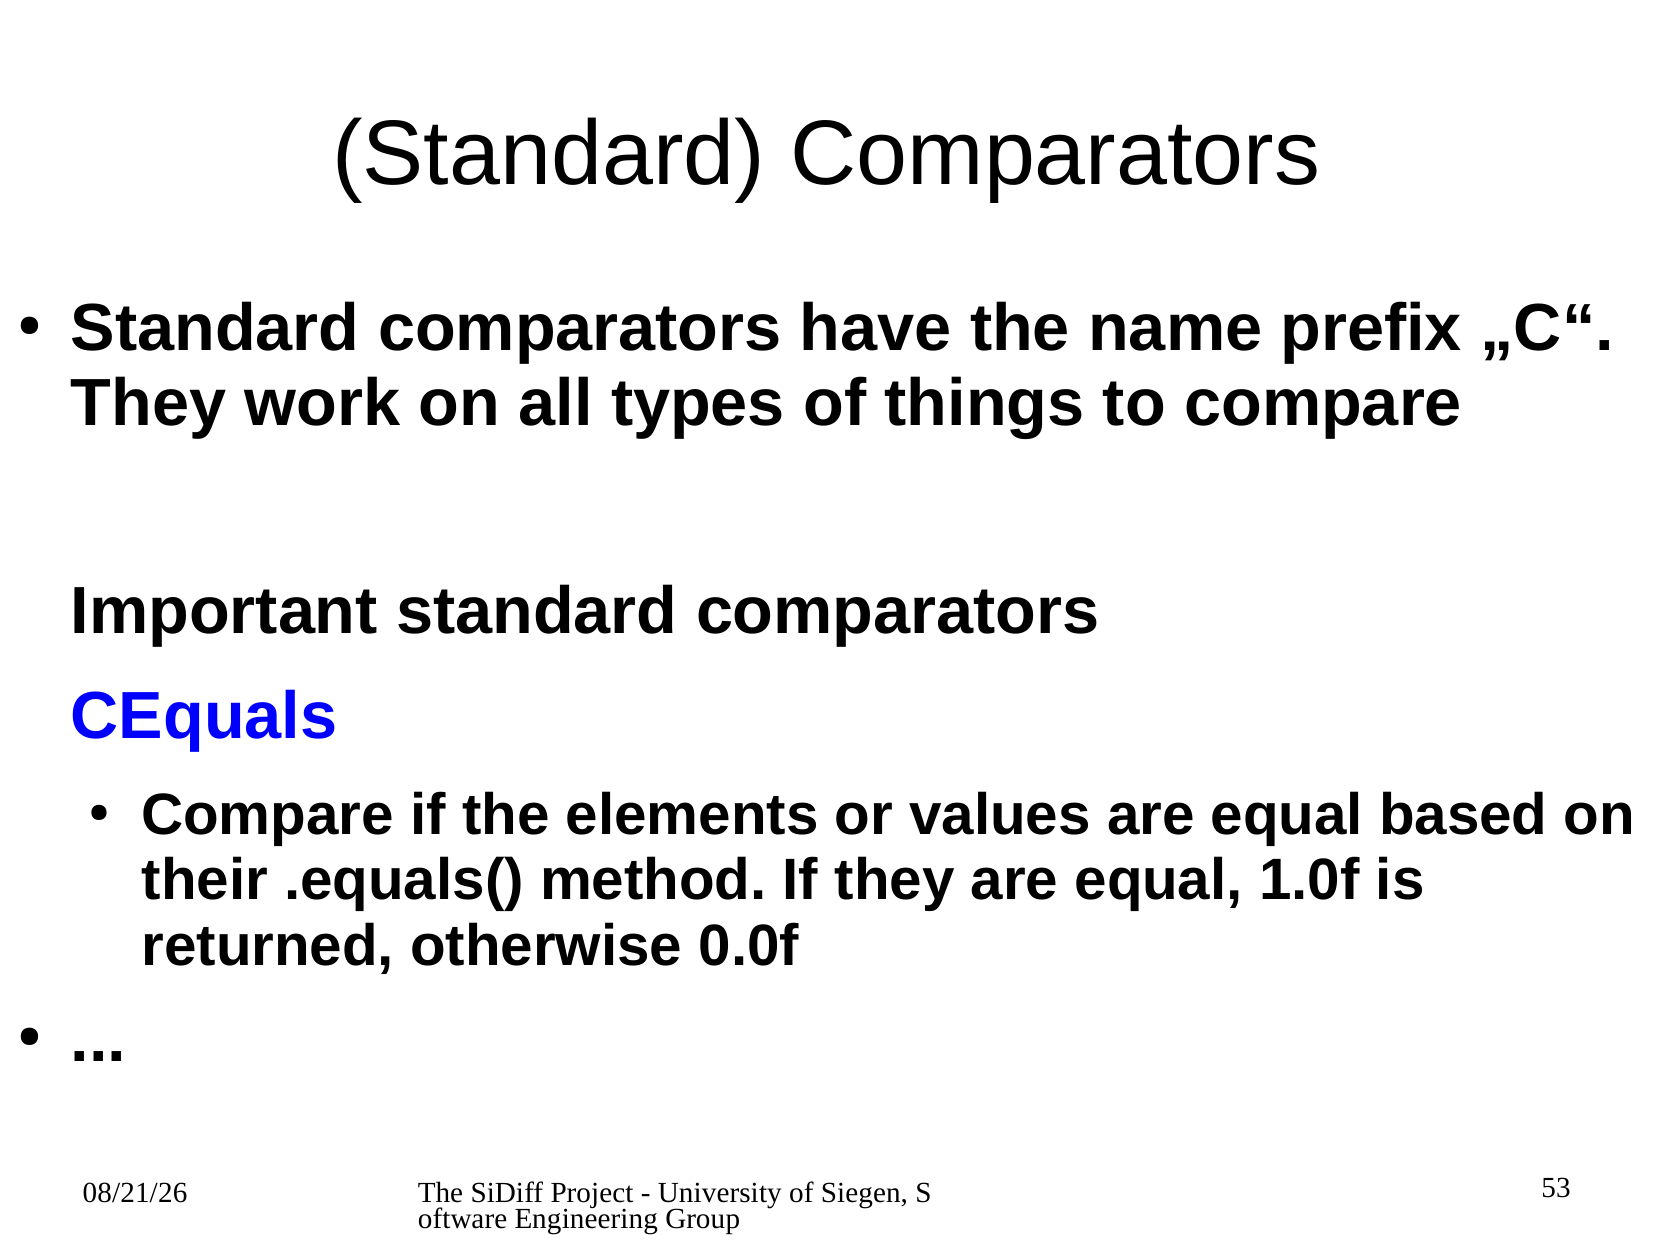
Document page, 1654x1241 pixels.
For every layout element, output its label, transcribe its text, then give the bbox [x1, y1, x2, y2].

title (Standard) Comparators [82, 49, 1571, 257]
list Standard comparators have the name prefix „C“. They work on all types of things to compare Important standard comparators CEquals Compare if the elements or values are equal based on their .equals() method. If they are equal, 1.0f is returned, otherwise 0.0f ... [0, 290, 1654, 1109]
